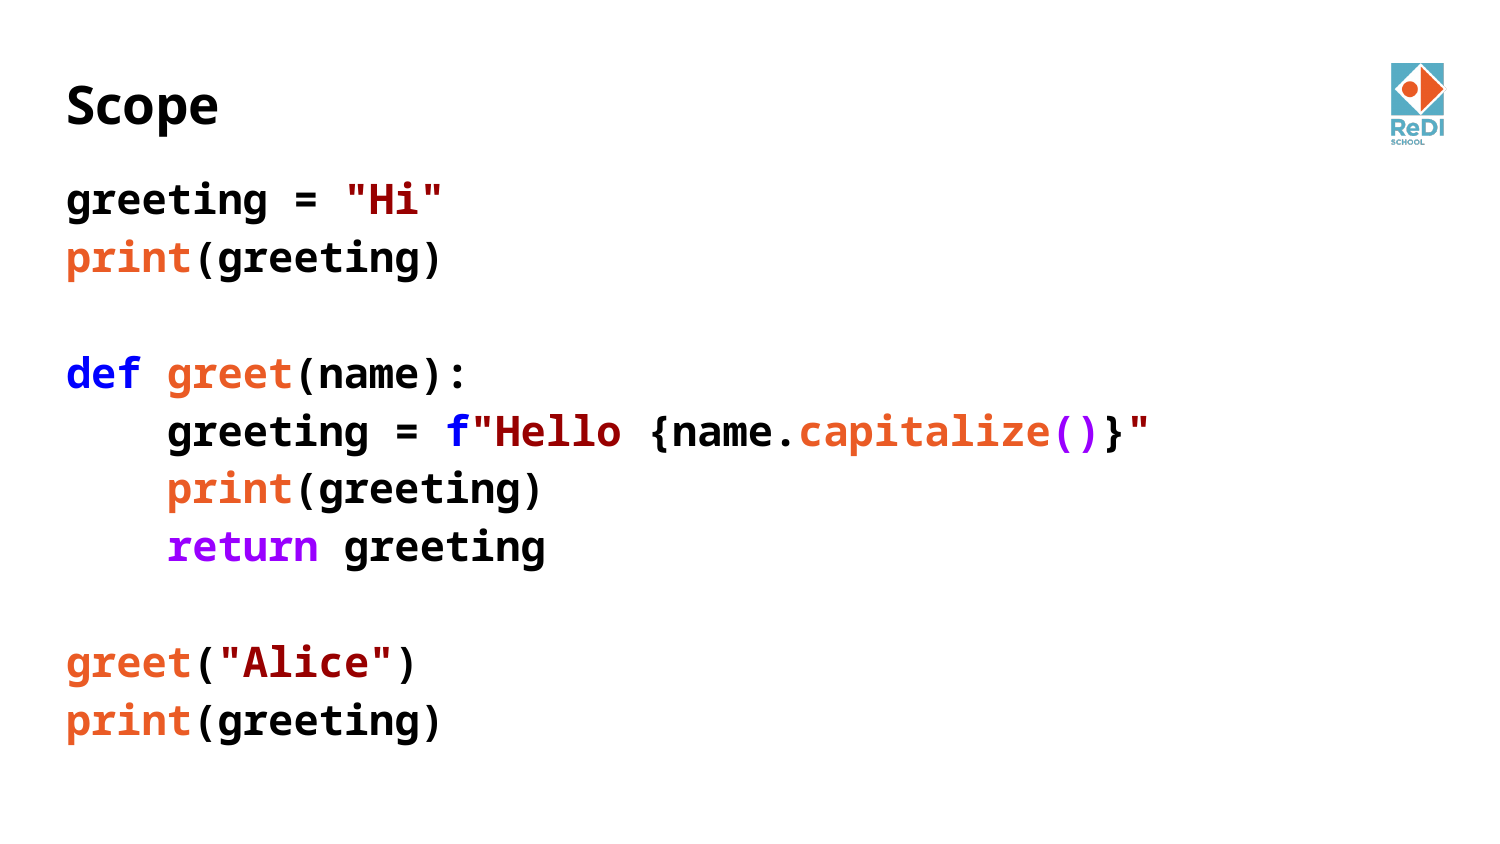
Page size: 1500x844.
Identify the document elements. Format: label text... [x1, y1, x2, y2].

picture [1391, 63, 1447, 145]
list greeting = "Hi" print(greeting) def greet(name): greeting = f"Hello {name.capitalize()}" print(greeting) return greeting greet("Alice") print(greeting) [51, 150, 1449, 765]
title Scope [51, 56, 1388, 150]
